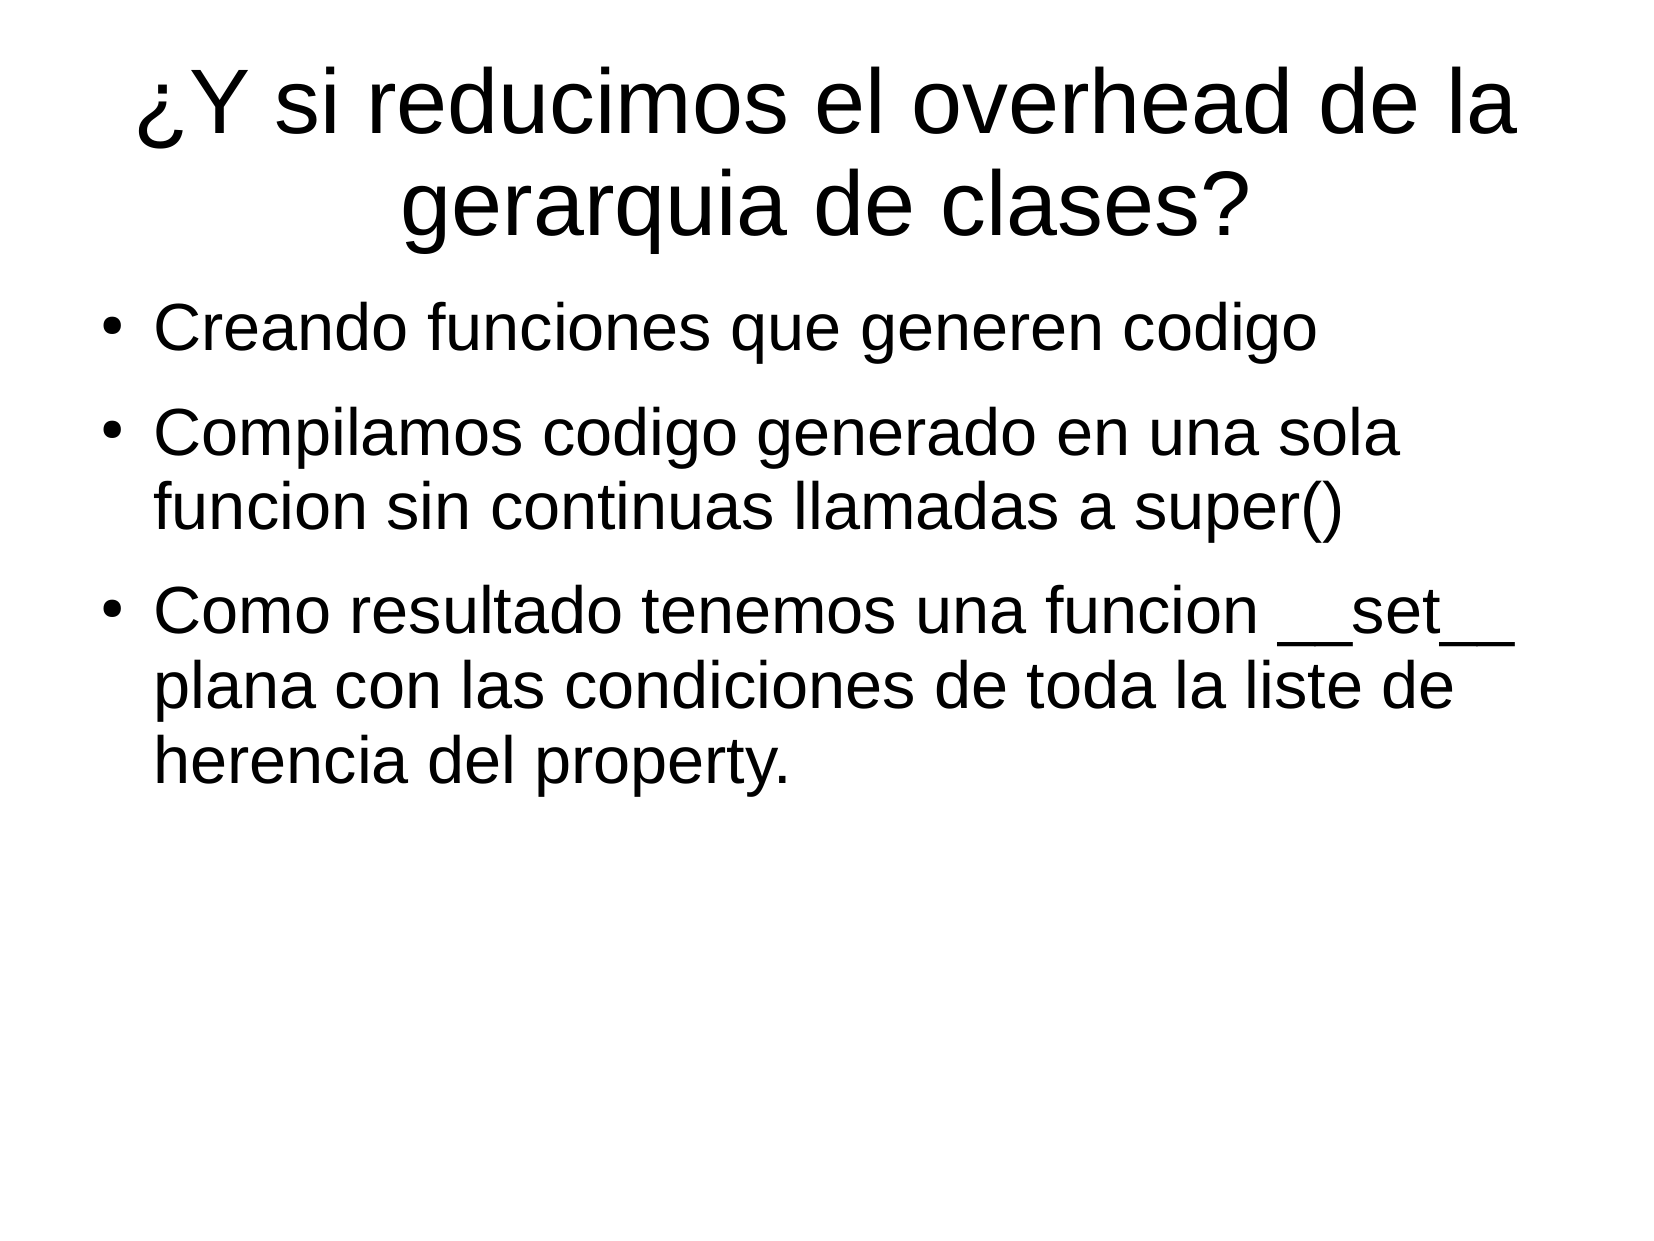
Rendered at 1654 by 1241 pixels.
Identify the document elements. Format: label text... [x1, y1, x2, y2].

list Creando funciones que generen codigo Compilamos codigo generado en una sola funcion sin continuas llamadas a super() Como resultado tenemos una funcion __set__ plana con las condiciones de toda la liste de herencia del property. [82, 290, 1571, 1010]
title ¿Y si reducimos el overhead de la gerarquia de clases? [82, 49, 1571, 257]
